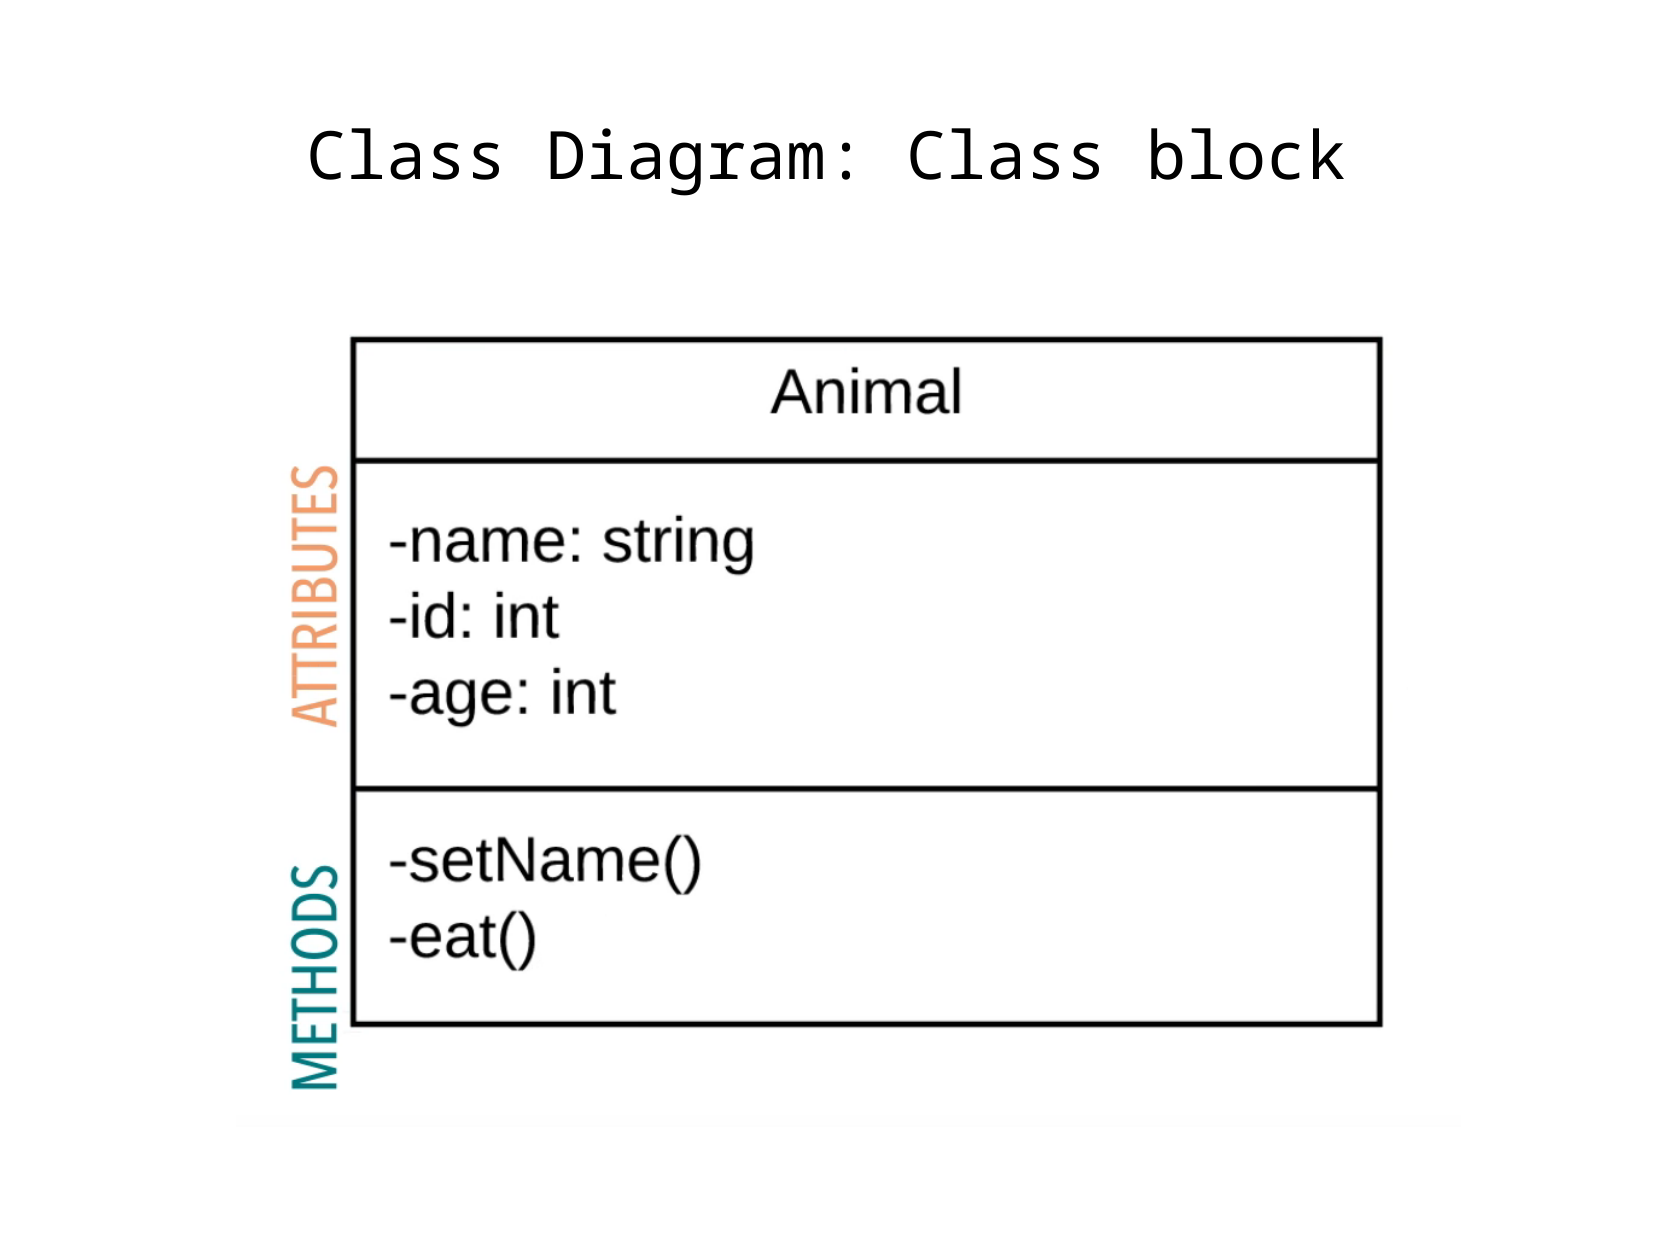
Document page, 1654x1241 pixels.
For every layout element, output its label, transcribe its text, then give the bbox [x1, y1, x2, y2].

title Class Diagram: Class block [35, 49, 1619, 257]
picture [236, 283, 1461, 1127]
